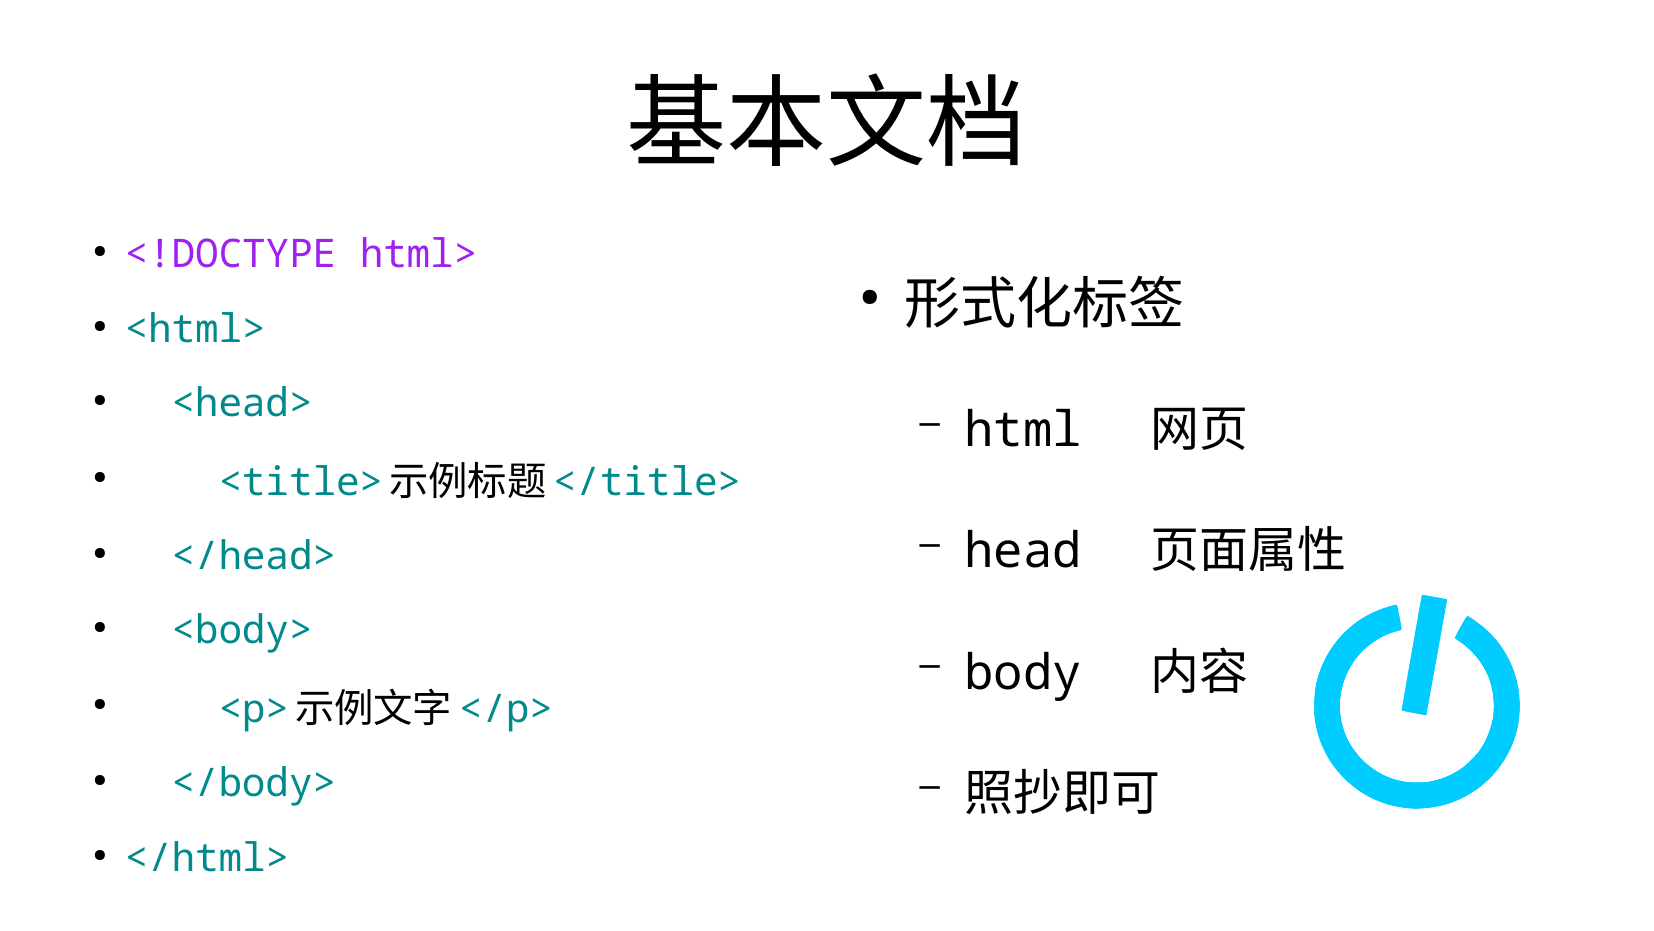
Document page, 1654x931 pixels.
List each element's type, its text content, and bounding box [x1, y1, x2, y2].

title 基本文档 [82, 37, 1571, 193]
list 形式化标签 html 网页 head 页面属性 body 内容 照抄即可 [845, 217, 1572, 827]
list <!DOCTYPE html> <html> <head> <title>示例标题</title> </head> <body> <p>示例文字</p> </body> </html> [82, 217, 809, 886]
